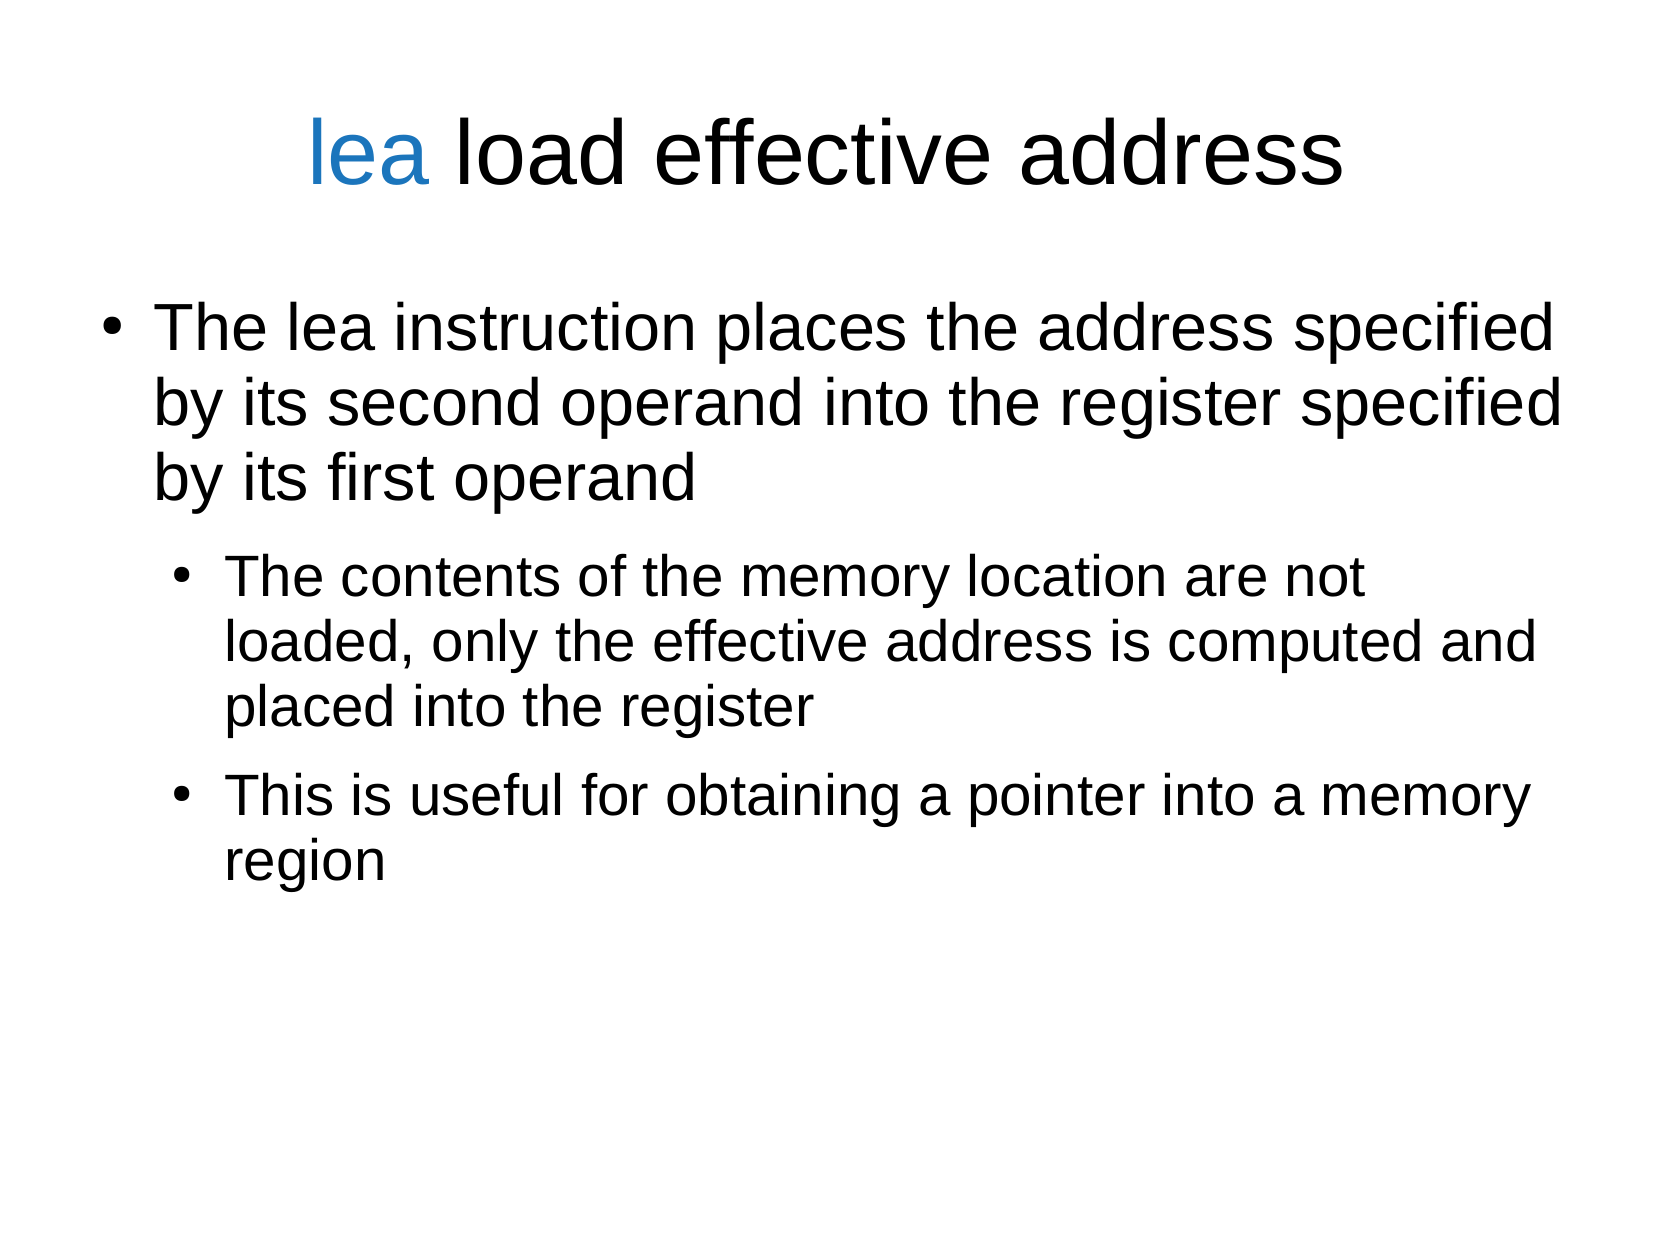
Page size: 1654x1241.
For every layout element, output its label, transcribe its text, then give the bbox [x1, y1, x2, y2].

title lea load effective address [82, 49, 1571, 257]
list The lea instruction places the address specified by its second operand into the register specified by its first operand The contents of the memory location are not loaded, only the effective address is computed and placed into the register This is useful for obtaining a pointer into a memory region [82, 290, 1571, 1163]
